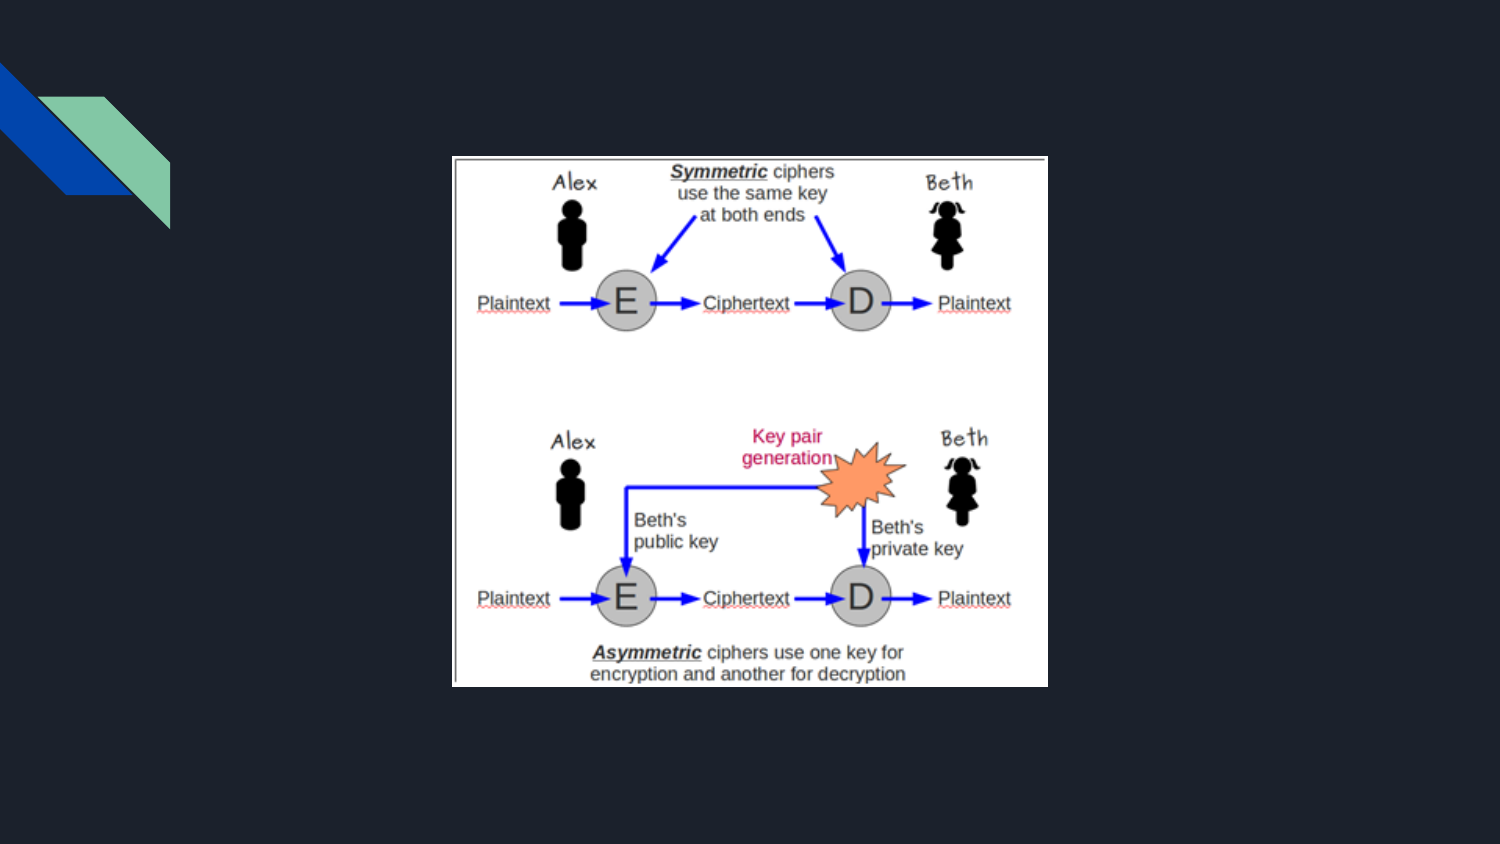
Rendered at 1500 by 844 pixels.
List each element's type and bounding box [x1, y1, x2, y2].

picture [452, 156, 1048, 687]
